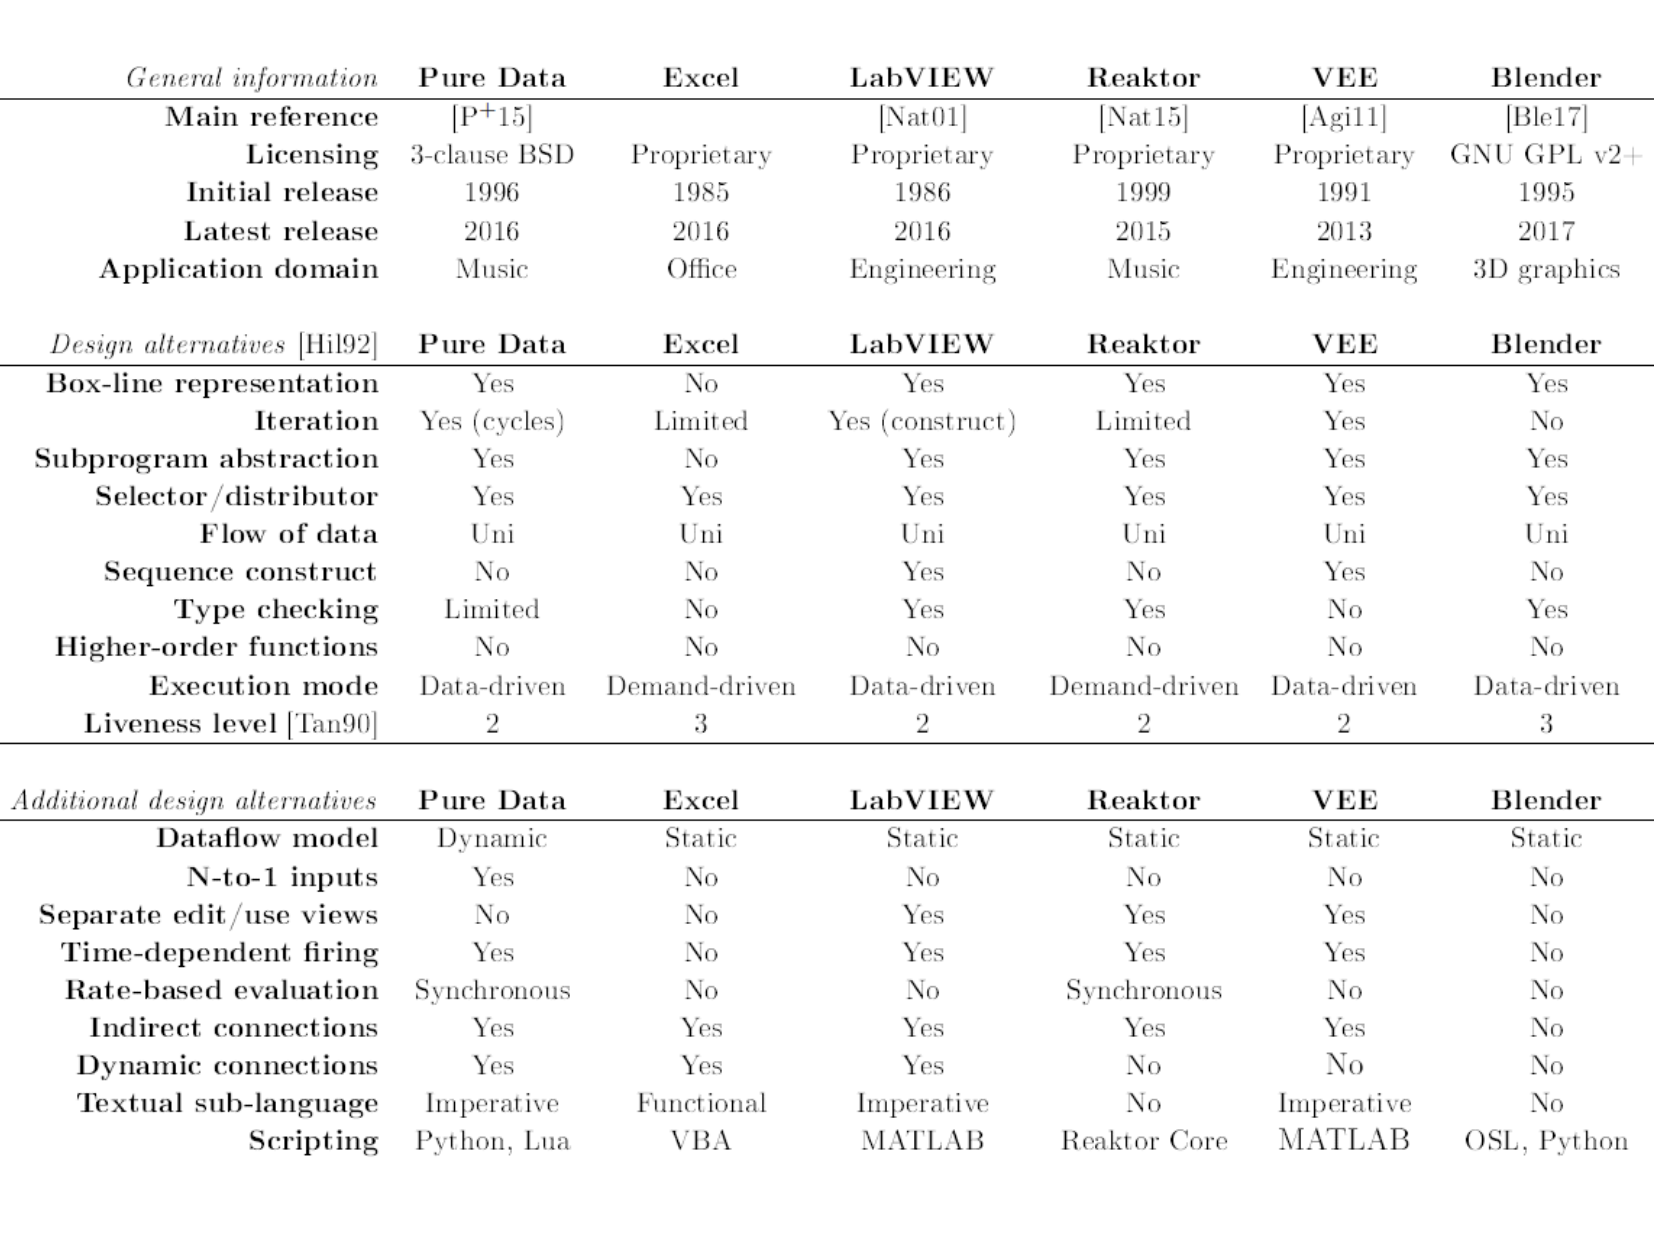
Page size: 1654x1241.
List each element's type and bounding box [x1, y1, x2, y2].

picture [0, 53, 1654, 1164]
